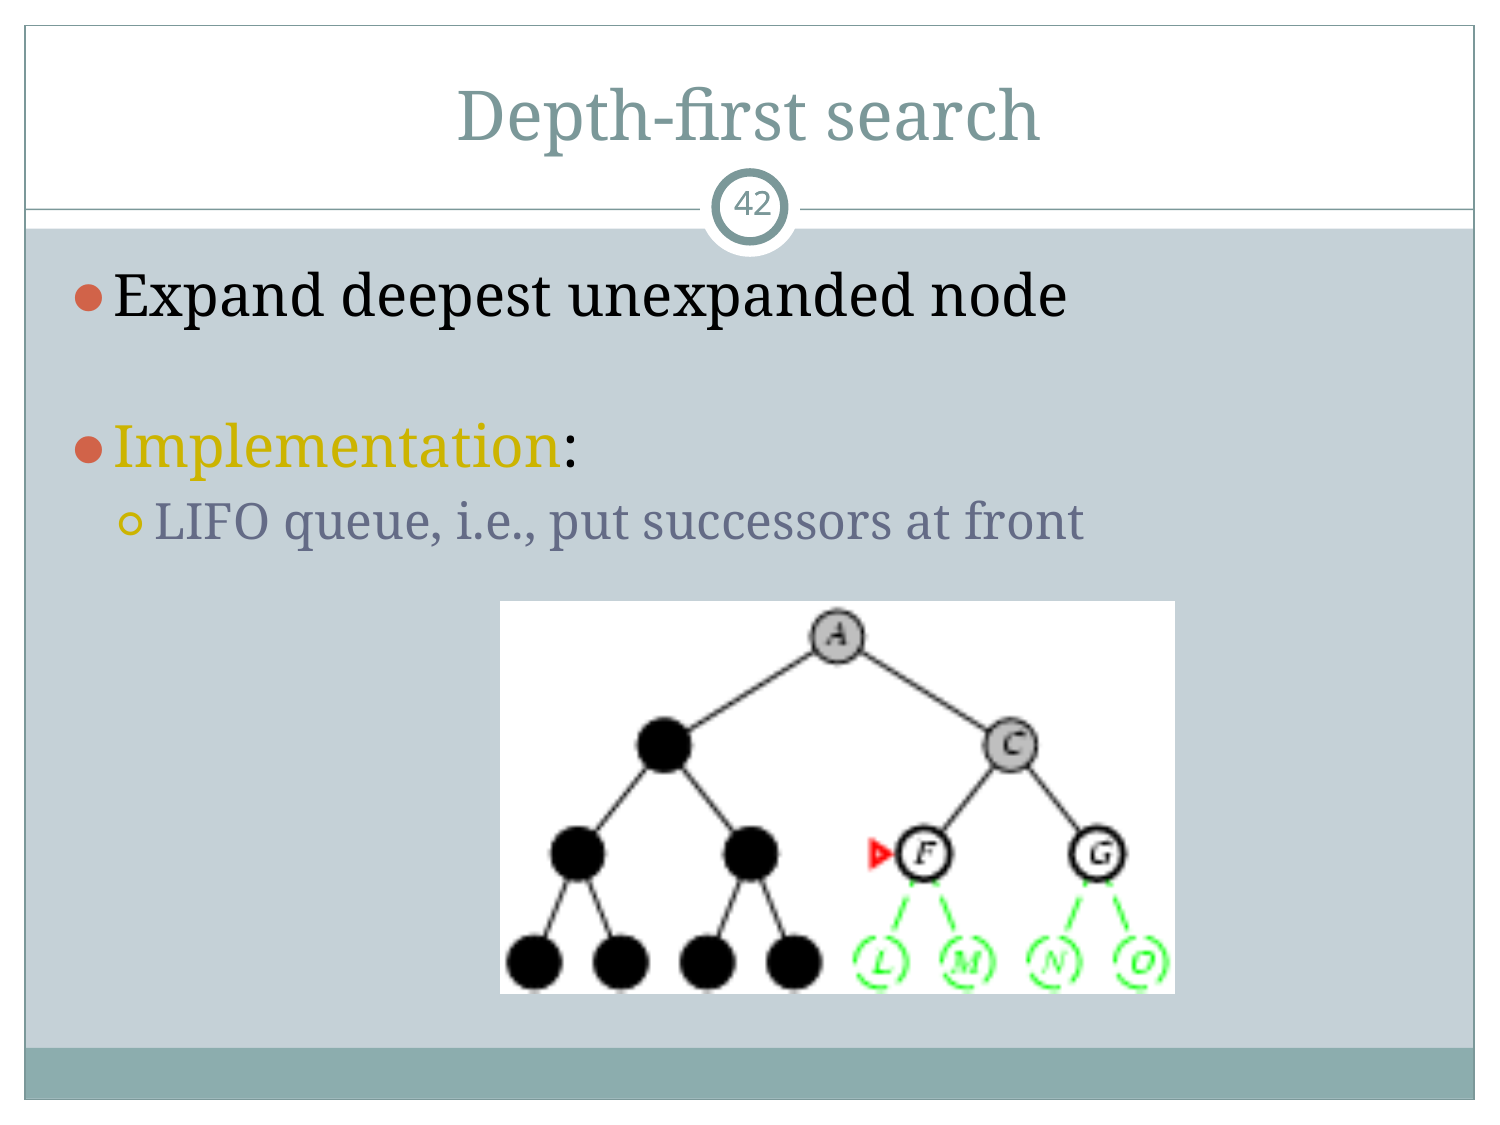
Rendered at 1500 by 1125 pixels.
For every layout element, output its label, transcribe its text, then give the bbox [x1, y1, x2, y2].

picture [500, 601, 1175, 994]
slide_number <number> [715, 168, 791, 241]
list Expand deepest unexpanded node Implementation: LIFO queue, i.e., put successors at front [49, 250, 1445, 1001]
title Depth-first search [49, 37, 1450, 162]
